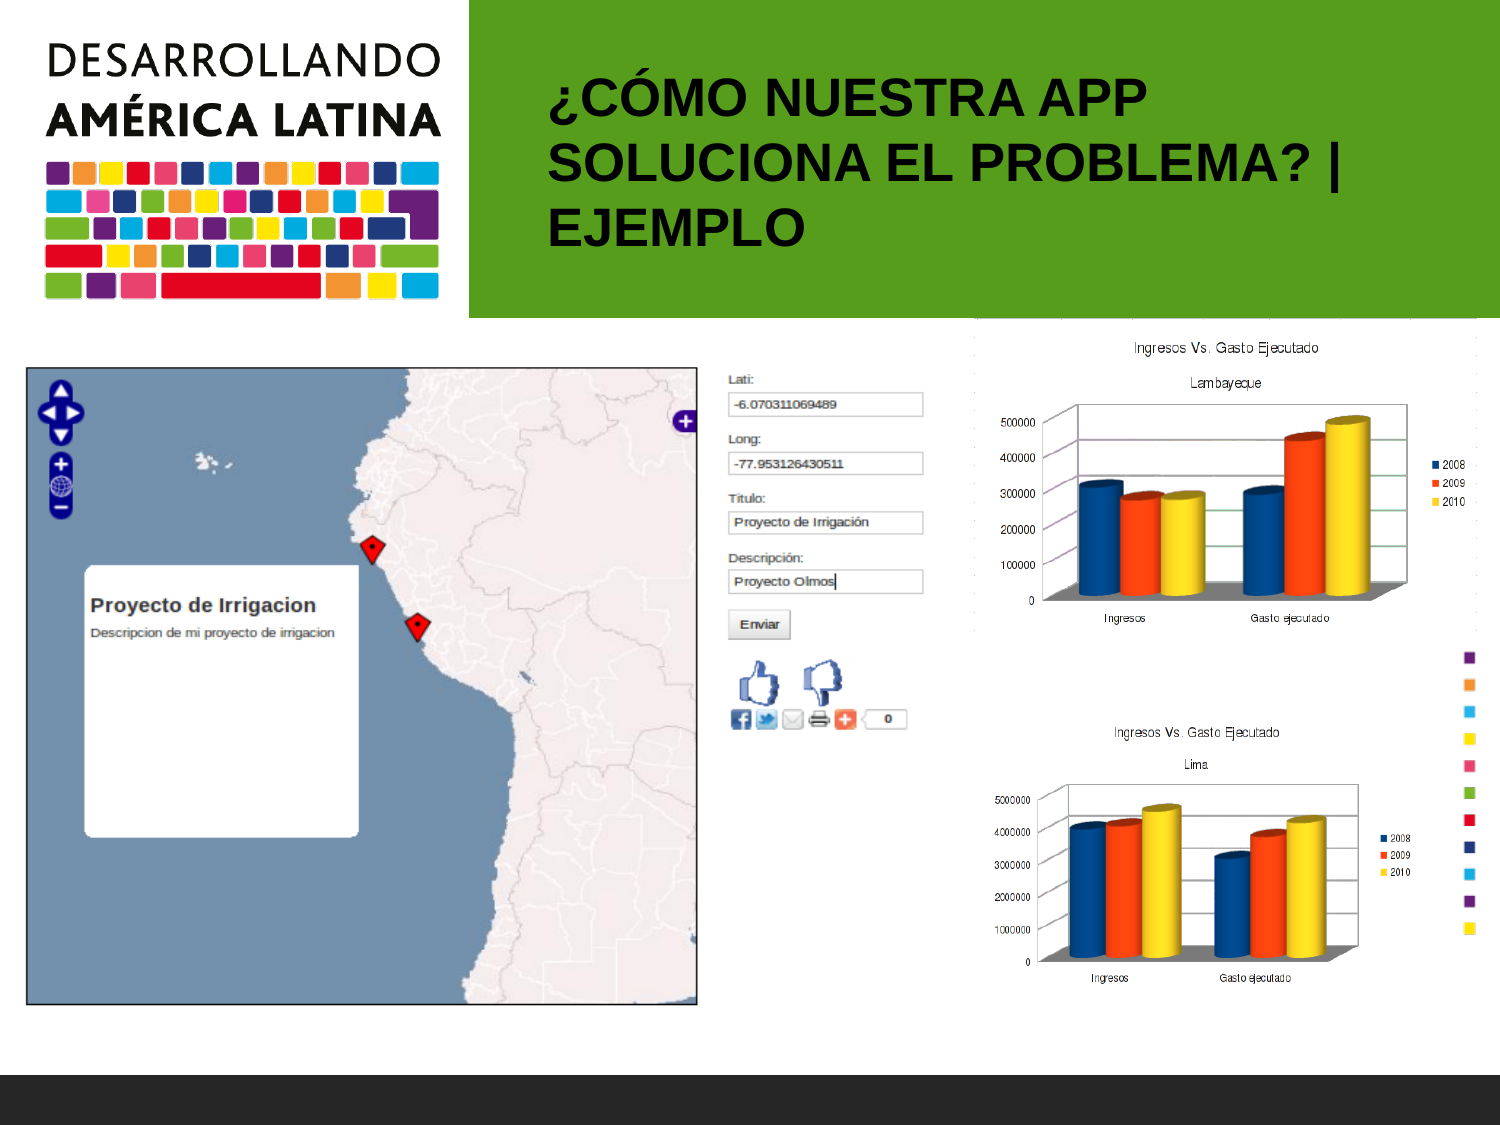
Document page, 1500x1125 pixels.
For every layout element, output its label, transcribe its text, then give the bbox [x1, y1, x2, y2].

text_box [38, 37, 443, 305]
text_box [1455, 638, 1488, 944]
text_box [469, 0, 1500, 318]
text_box [0, 1075, 1500, 1125]
text_box ¿CÓMO NUESTRA APP SOLUCIONA EL PROBLEMA? | EJEMPLO [532, 55, 1373, 149]
picture [0, 318, 1477, 1058]
